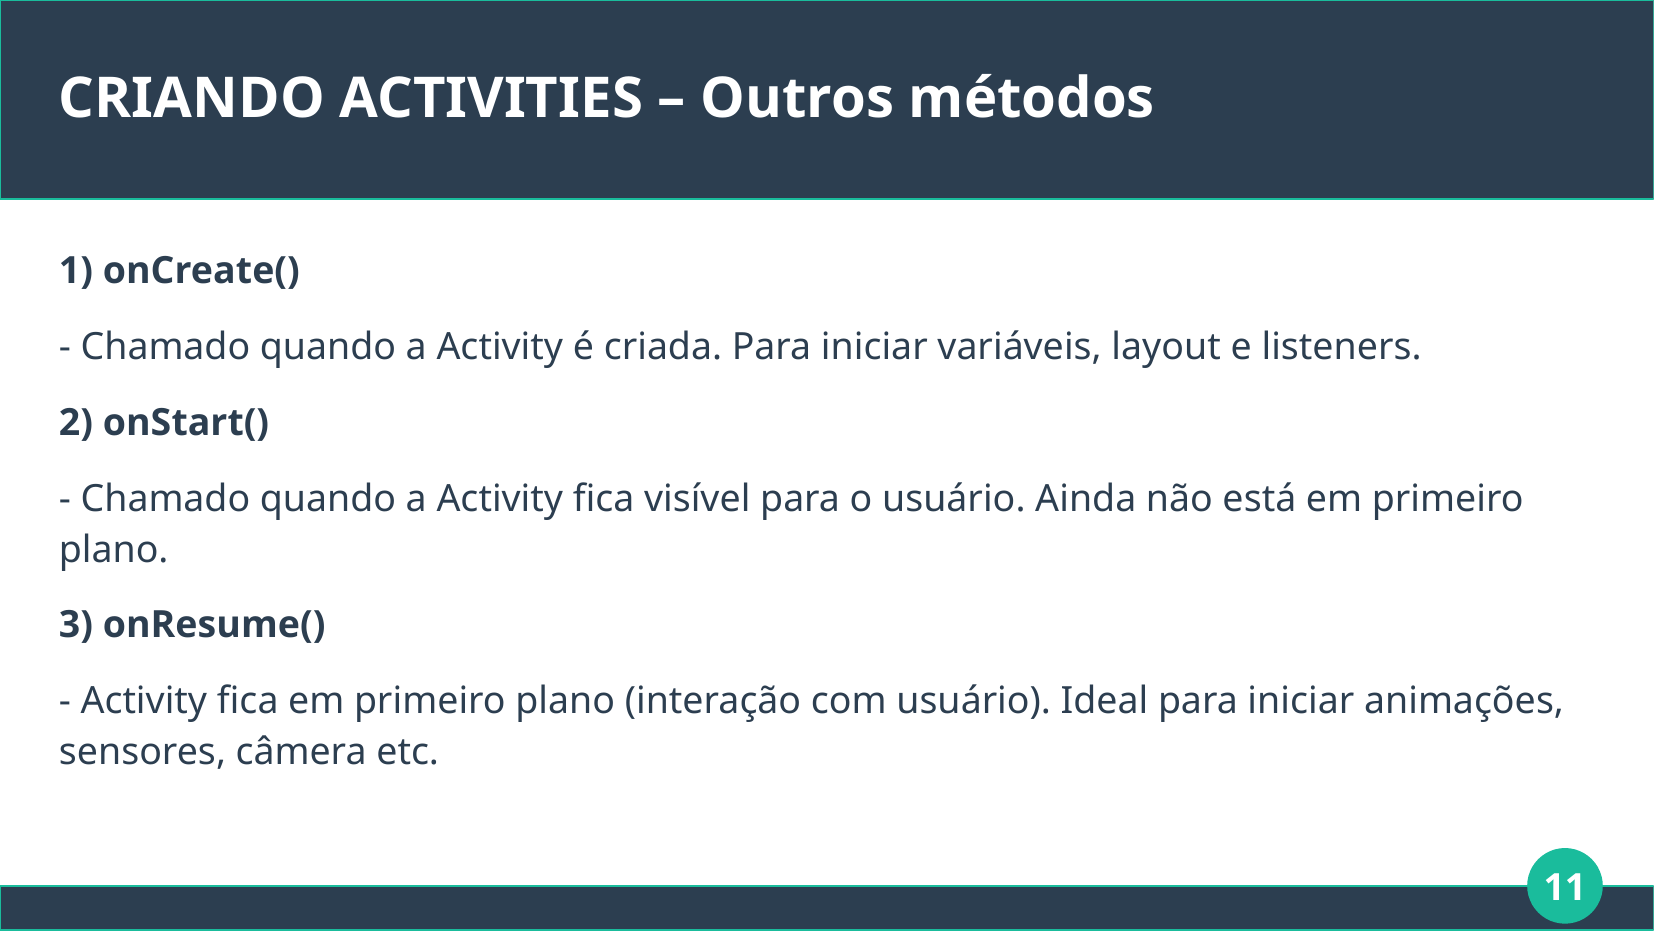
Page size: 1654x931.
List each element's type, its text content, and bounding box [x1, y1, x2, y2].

title CRIANDO ACTIVITIES – Outros métodos [59, 37, 1595, 155]
list 1) onCreate() - Chamado quando a Activity é criada. Para iniciar variáveis, layout e listeners. 2) onStart() - Chamado quando a Activity fica visível para o usuário. Ainda não está em primeiro plano. 3) onResume() - Activity fica em primeiro plano (interação com usuário). Ideal para iniciar animações, sensores, câmera etc. [59, 243, 1595, 864]
